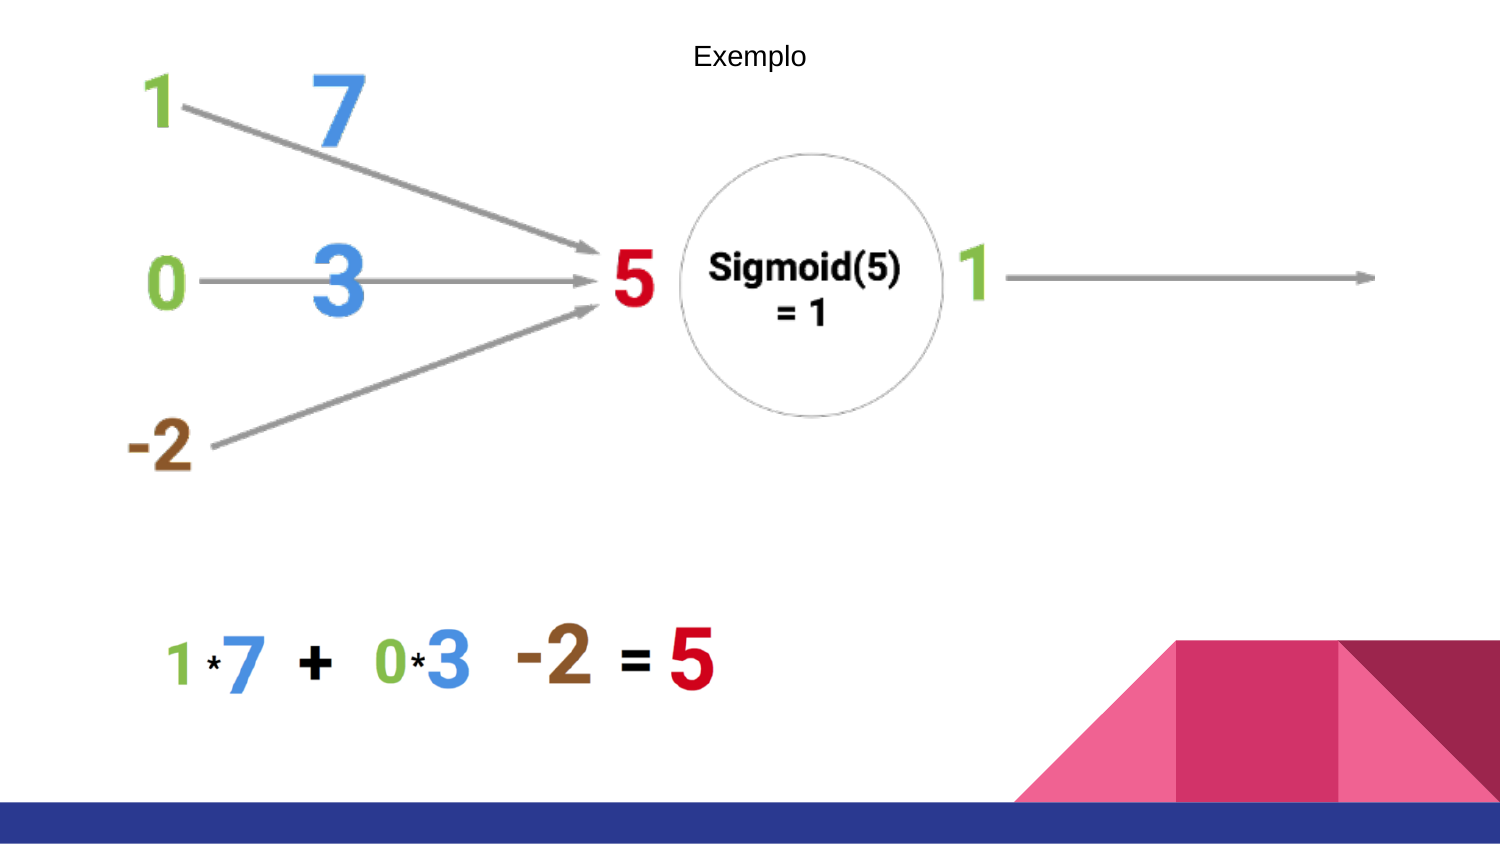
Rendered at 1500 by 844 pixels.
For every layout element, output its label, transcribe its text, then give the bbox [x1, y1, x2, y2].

text_box Exemplo [652, 21, 848, 156]
picture [94, 544, 802, 785]
picture [125, 54, 1375, 489]
